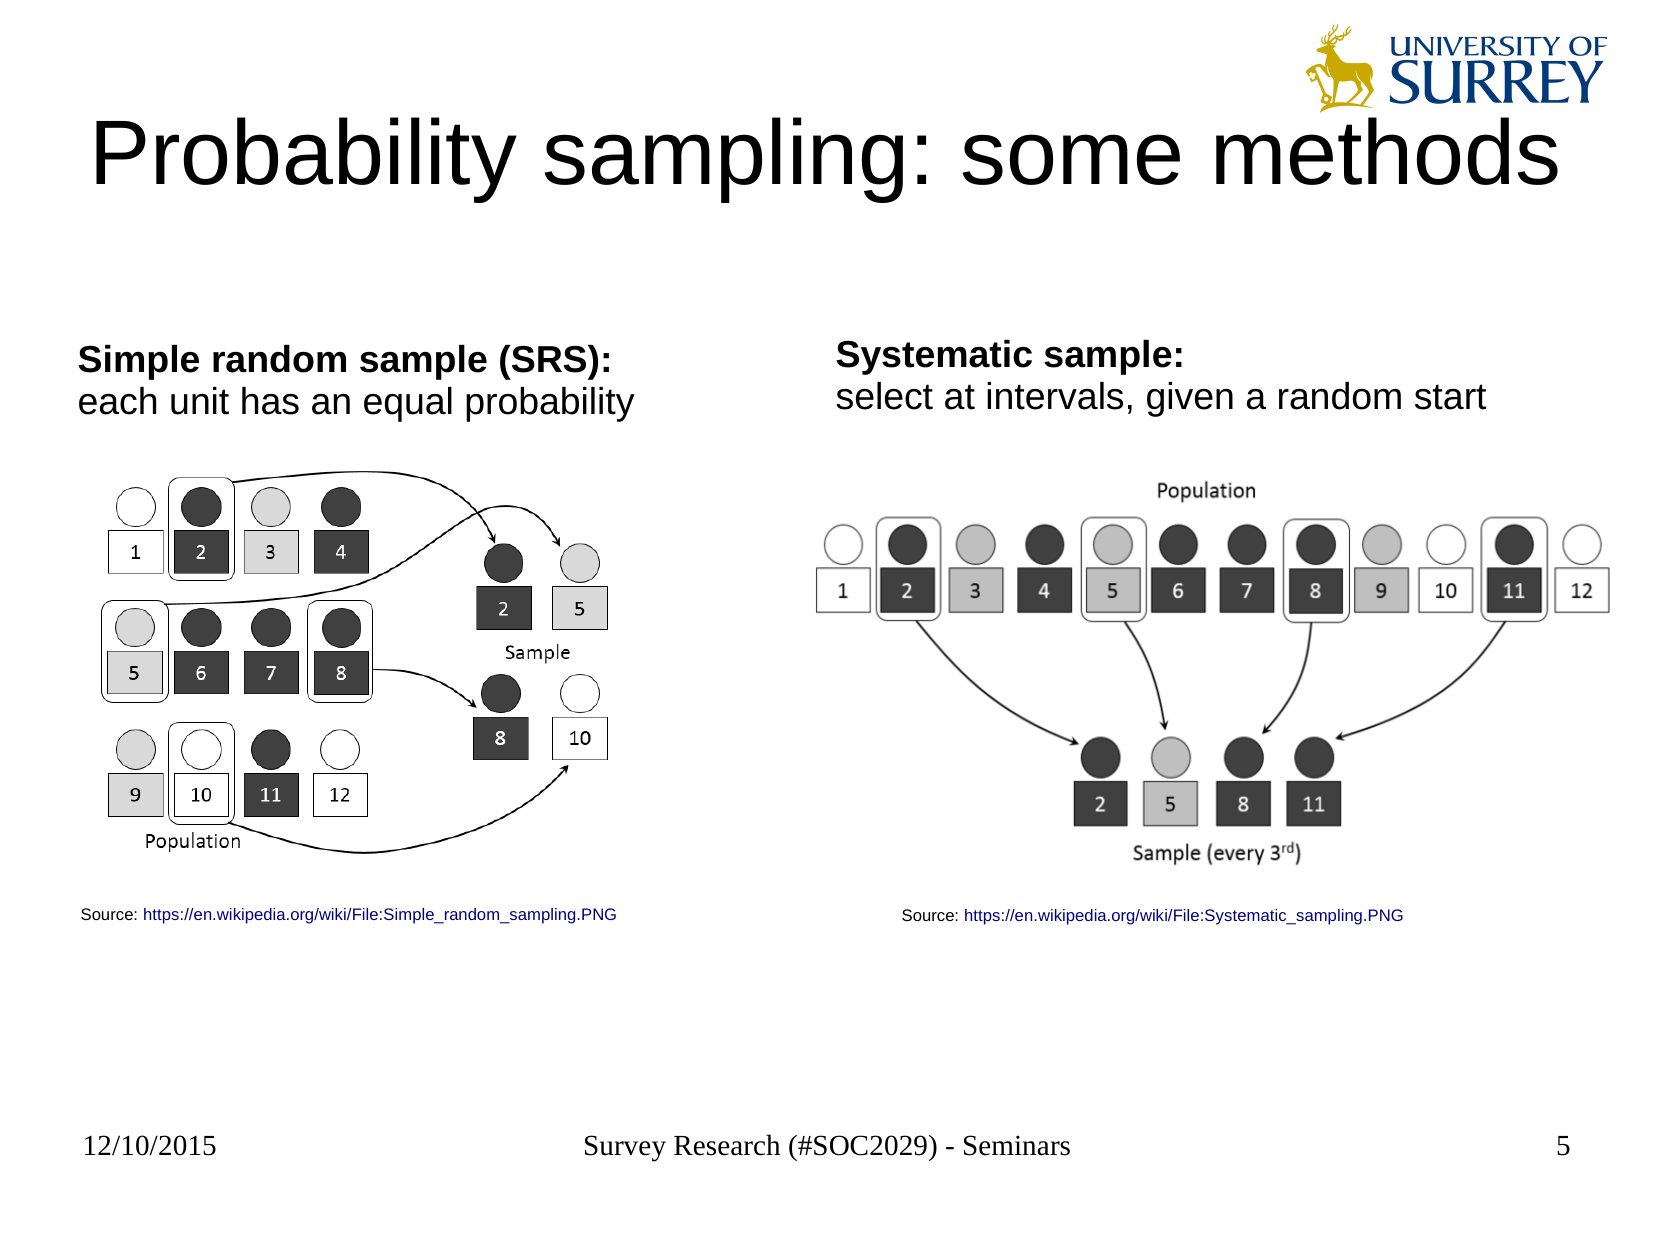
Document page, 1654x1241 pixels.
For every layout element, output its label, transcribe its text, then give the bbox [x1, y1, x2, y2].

text_box Source: https://en.wikipedia.org/wiki/File:Simple_random_sampling.PNG [65, 897, 639, 932]
picture [810, 472, 1619, 875]
text_box Systematic sample: select at intervals, given a random start [820, 326, 1503, 425]
text_box Simple random sample (SRS): each unit has an equal probability [62, 330, 650, 430]
title Probability sampling: some methods [82, 49, 1571, 257]
picture [1306, 23, 1607, 113]
text_box Source: https://en.wikipedia.org/wiki/File:Systematic_sampling.PNG [886, 899, 1429, 934]
picture [94, 460, 621, 868]
